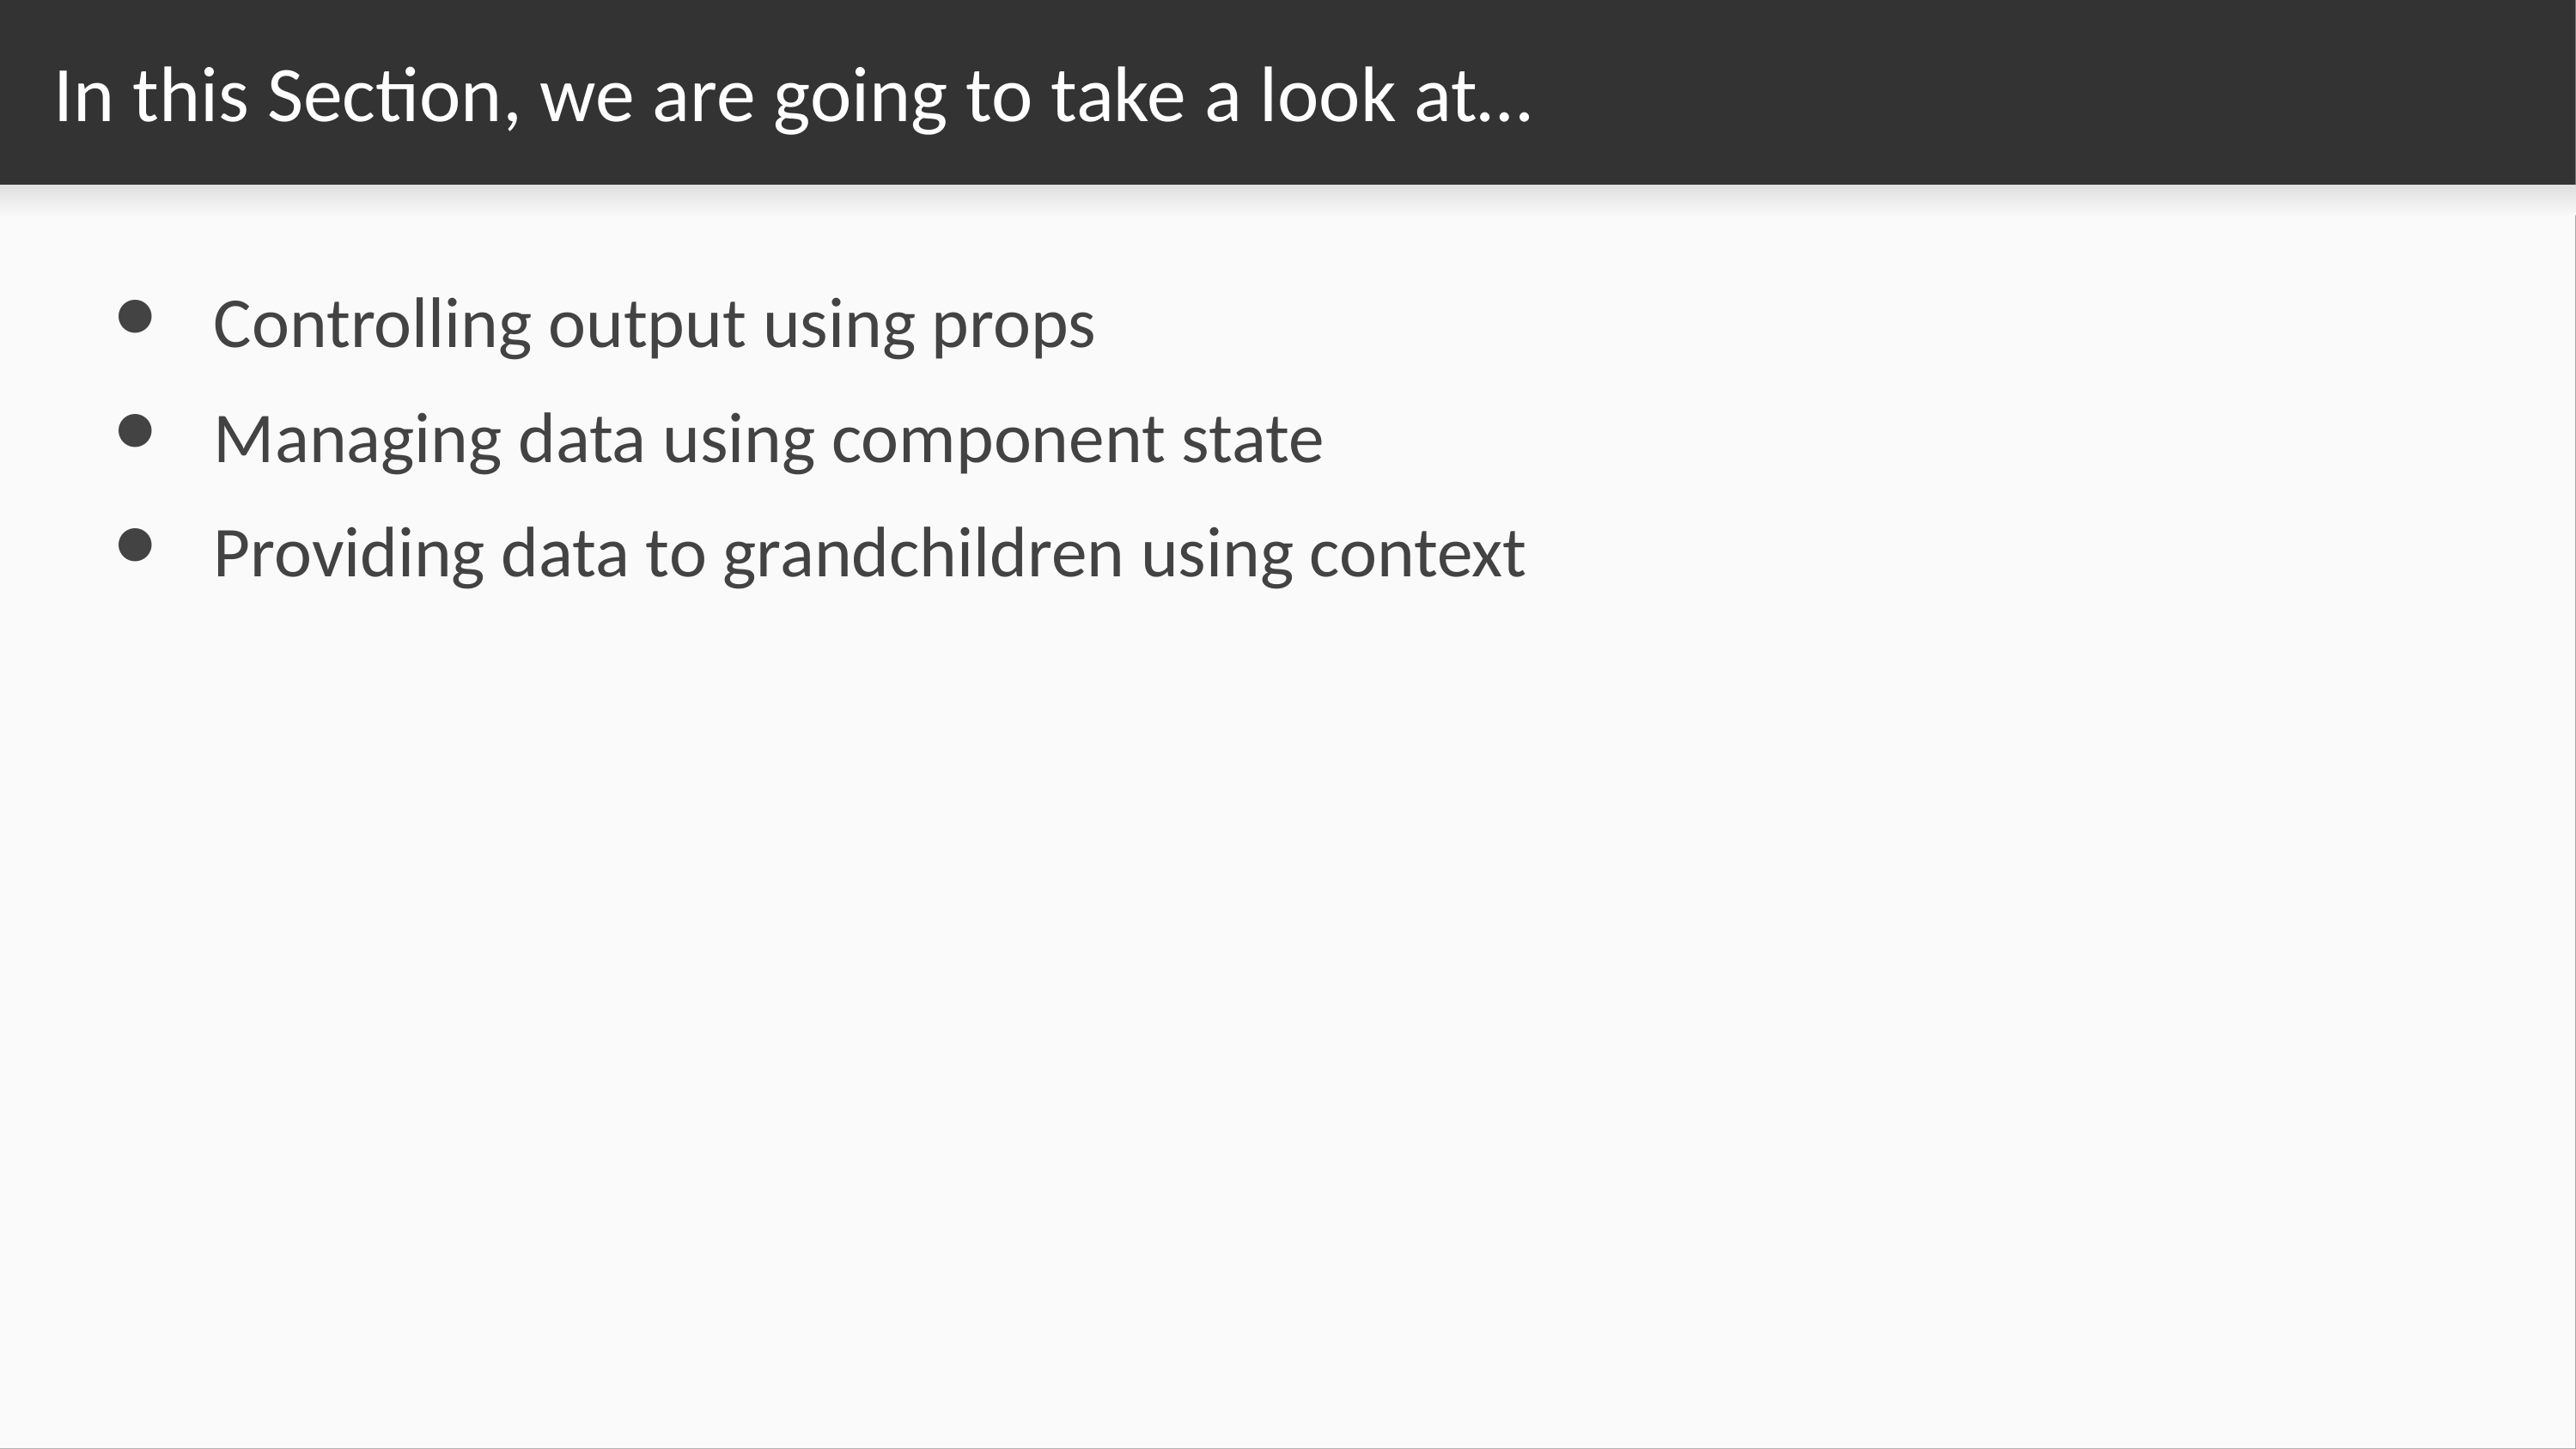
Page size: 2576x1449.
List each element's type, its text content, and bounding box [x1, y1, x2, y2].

list Controlling output using props Managing data using component state Providing data to grandchildren using context [59, 250, 2514, 1384]
title In this Section, we are going to take a look at… [27, 4, 2514, 175]
